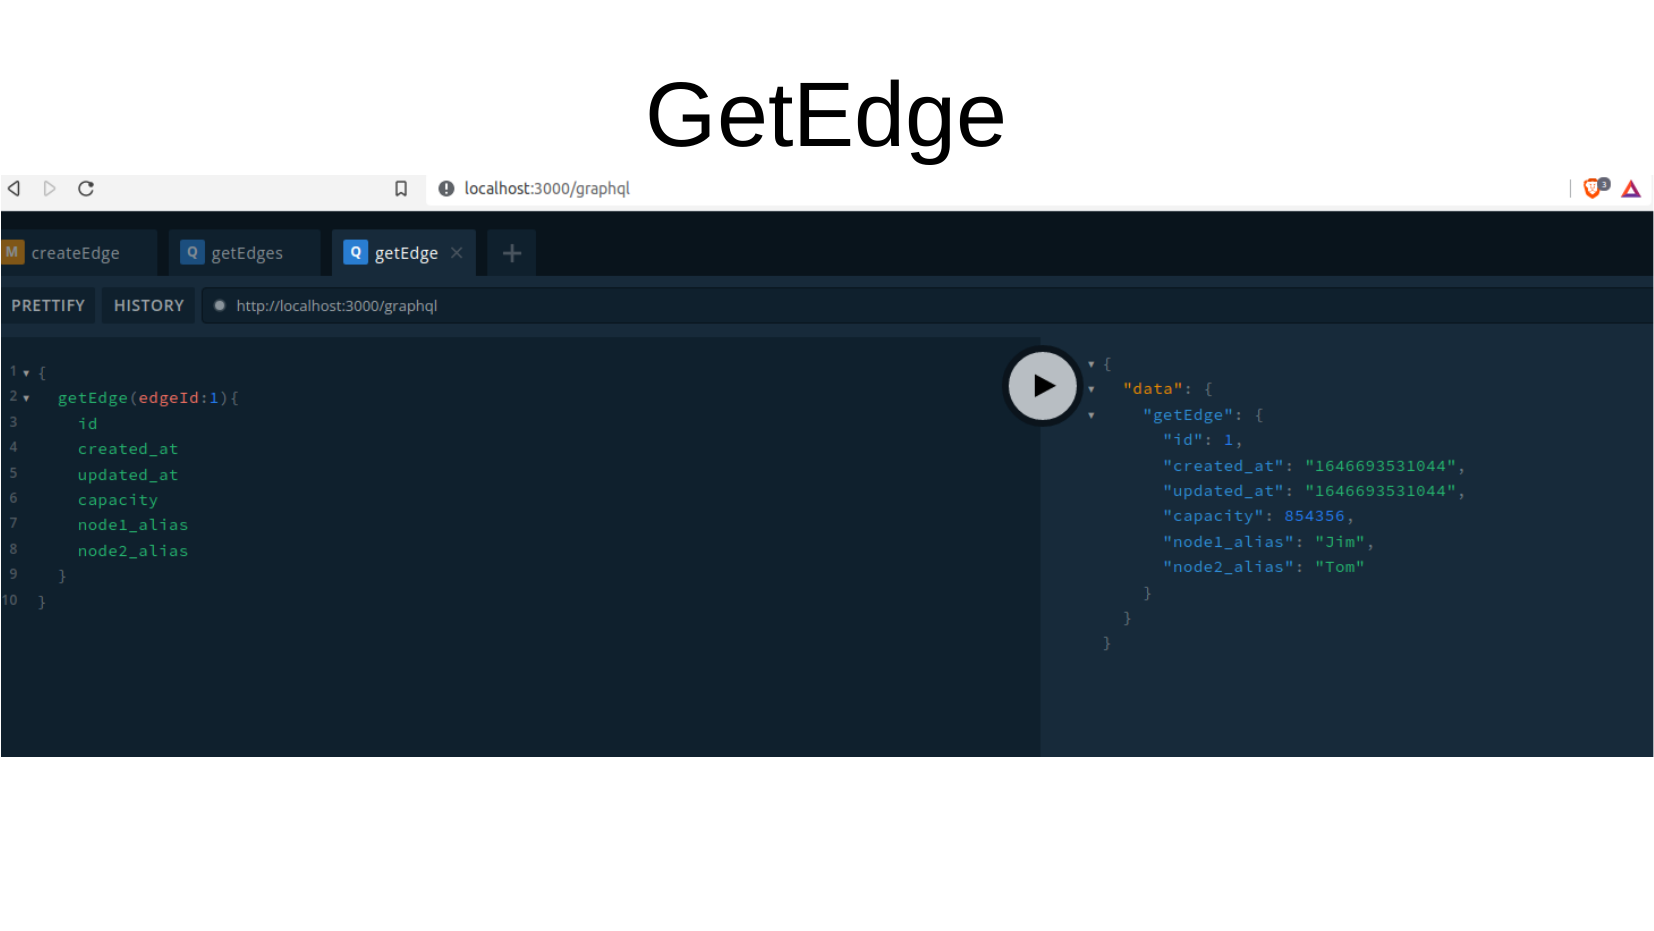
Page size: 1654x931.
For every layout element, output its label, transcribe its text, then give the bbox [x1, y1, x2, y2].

title GetEdge [82, 37, 1571, 175]
picture [1, 175, 1654, 757]
